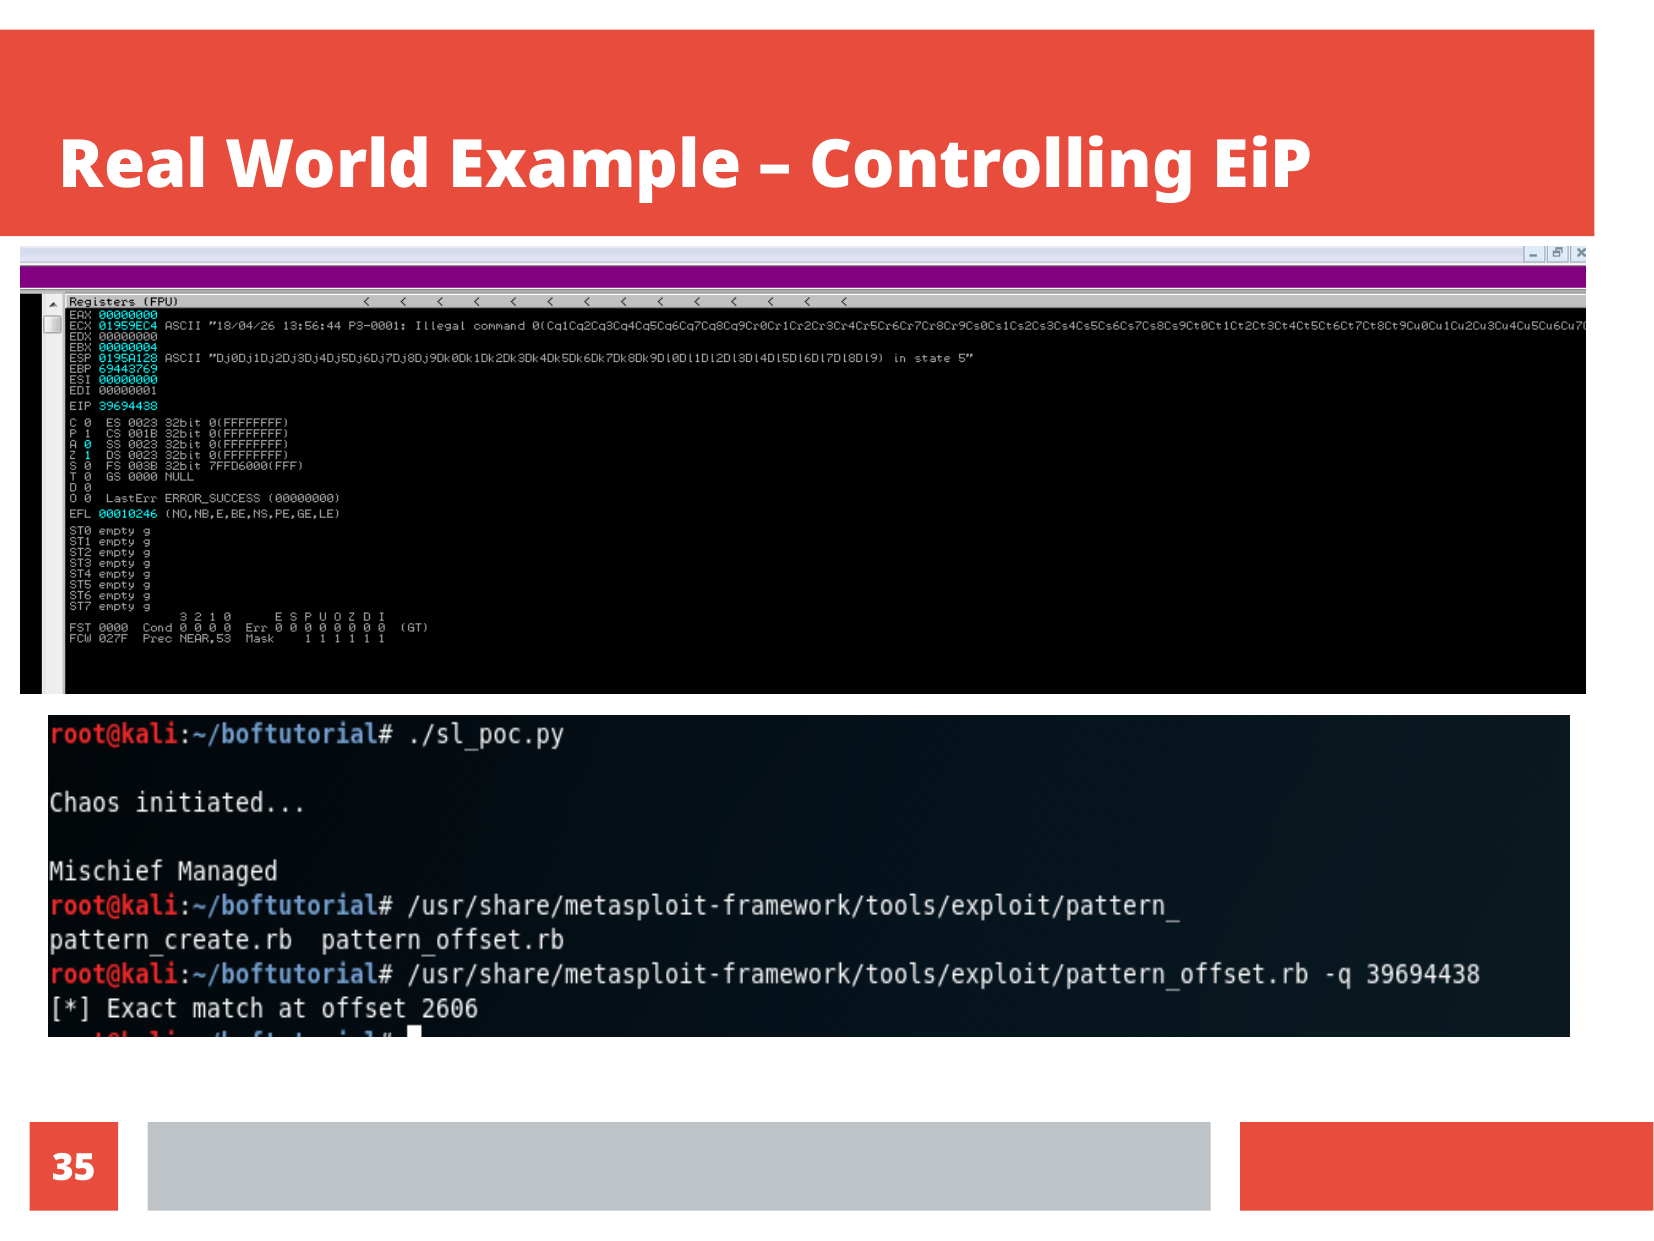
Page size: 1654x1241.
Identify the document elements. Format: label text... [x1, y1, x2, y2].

title Real World Example – Controlling EiP [59, 59, 1595, 207]
picture [20, 246, 1586, 694]
picture [48, 715, 1570, 1037]
